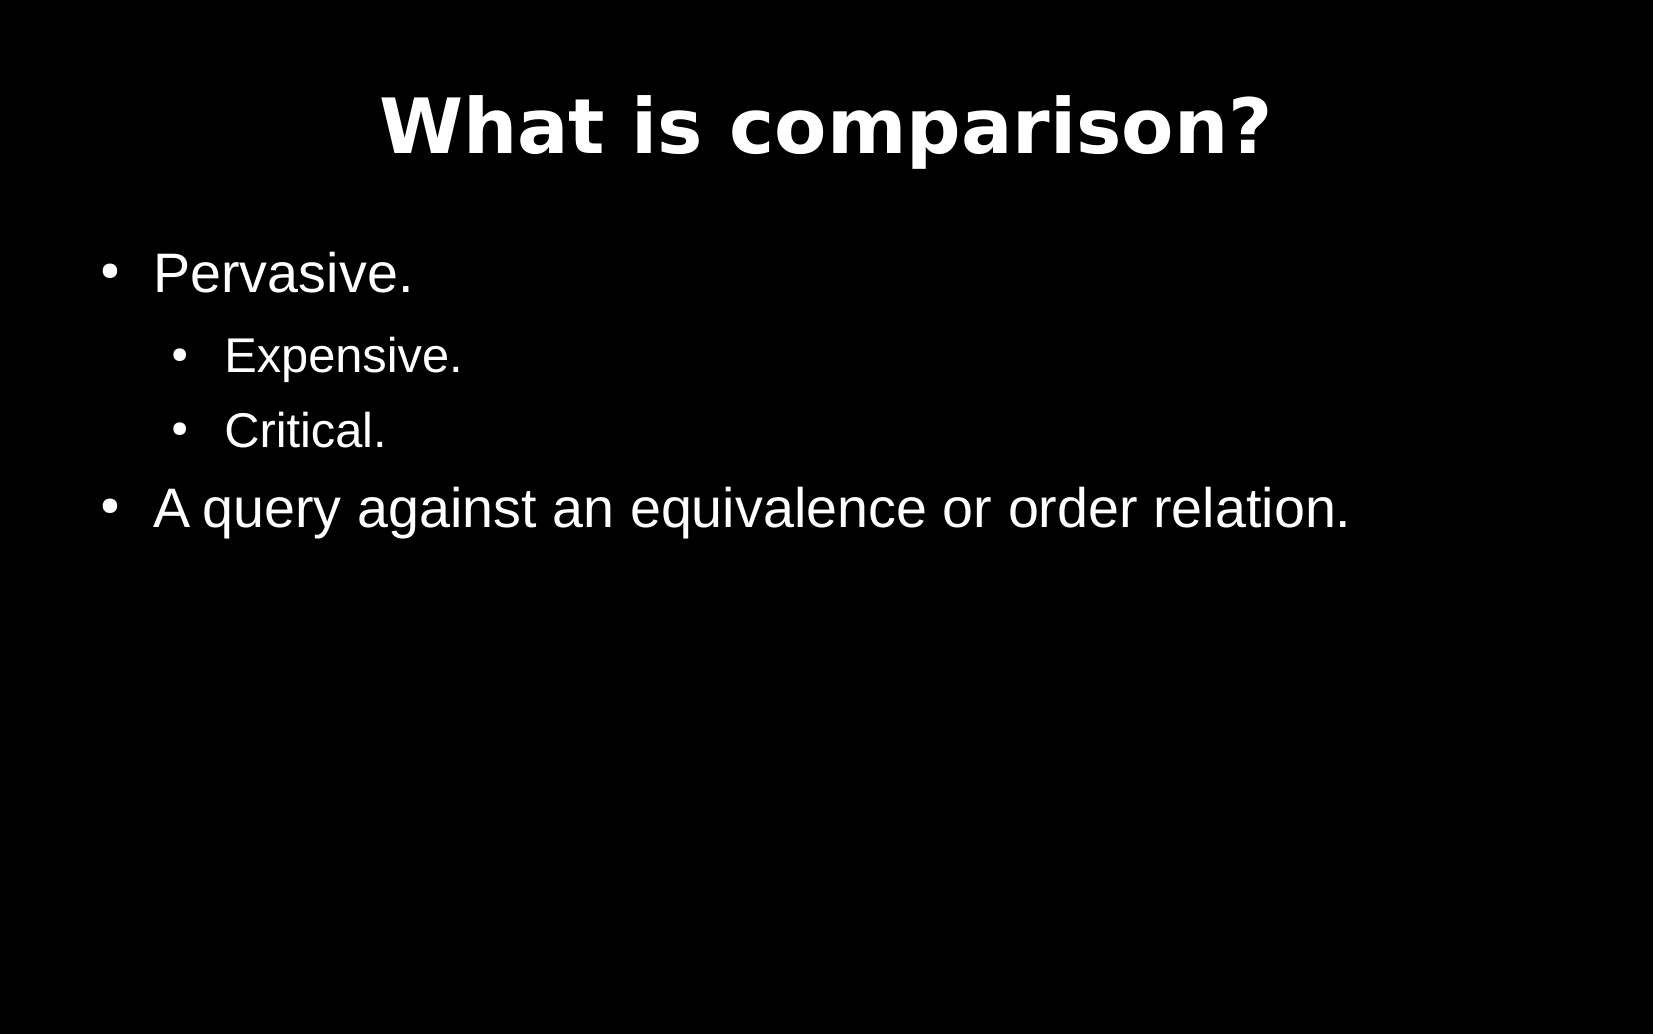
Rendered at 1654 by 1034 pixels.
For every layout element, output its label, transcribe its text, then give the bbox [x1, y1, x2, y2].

title What is comparison? [82, 41, 1571, 214]
list Pervasive. Expensive. Critical. A query against an equivalence or order relation. [82, 241, 1571, 842]
